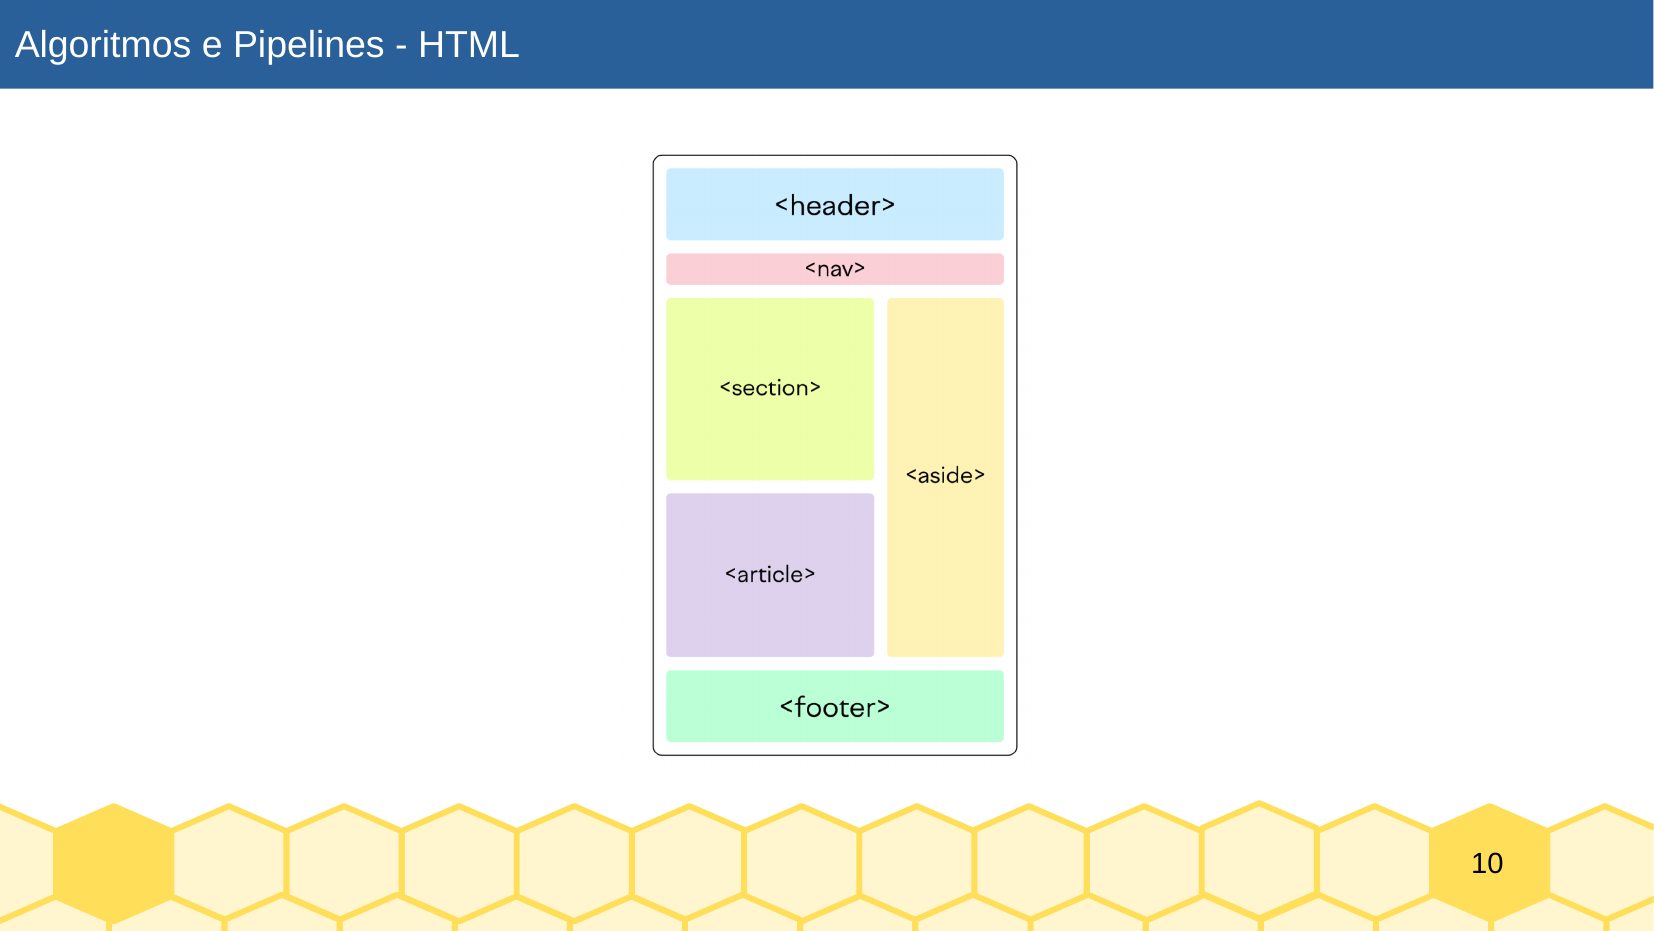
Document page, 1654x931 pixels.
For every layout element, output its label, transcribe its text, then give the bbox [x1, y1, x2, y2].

text_box Algoritmos e Pipelines - HTML [0, 0, 1654, 89]
picture [620, 147, 1063, 768]
